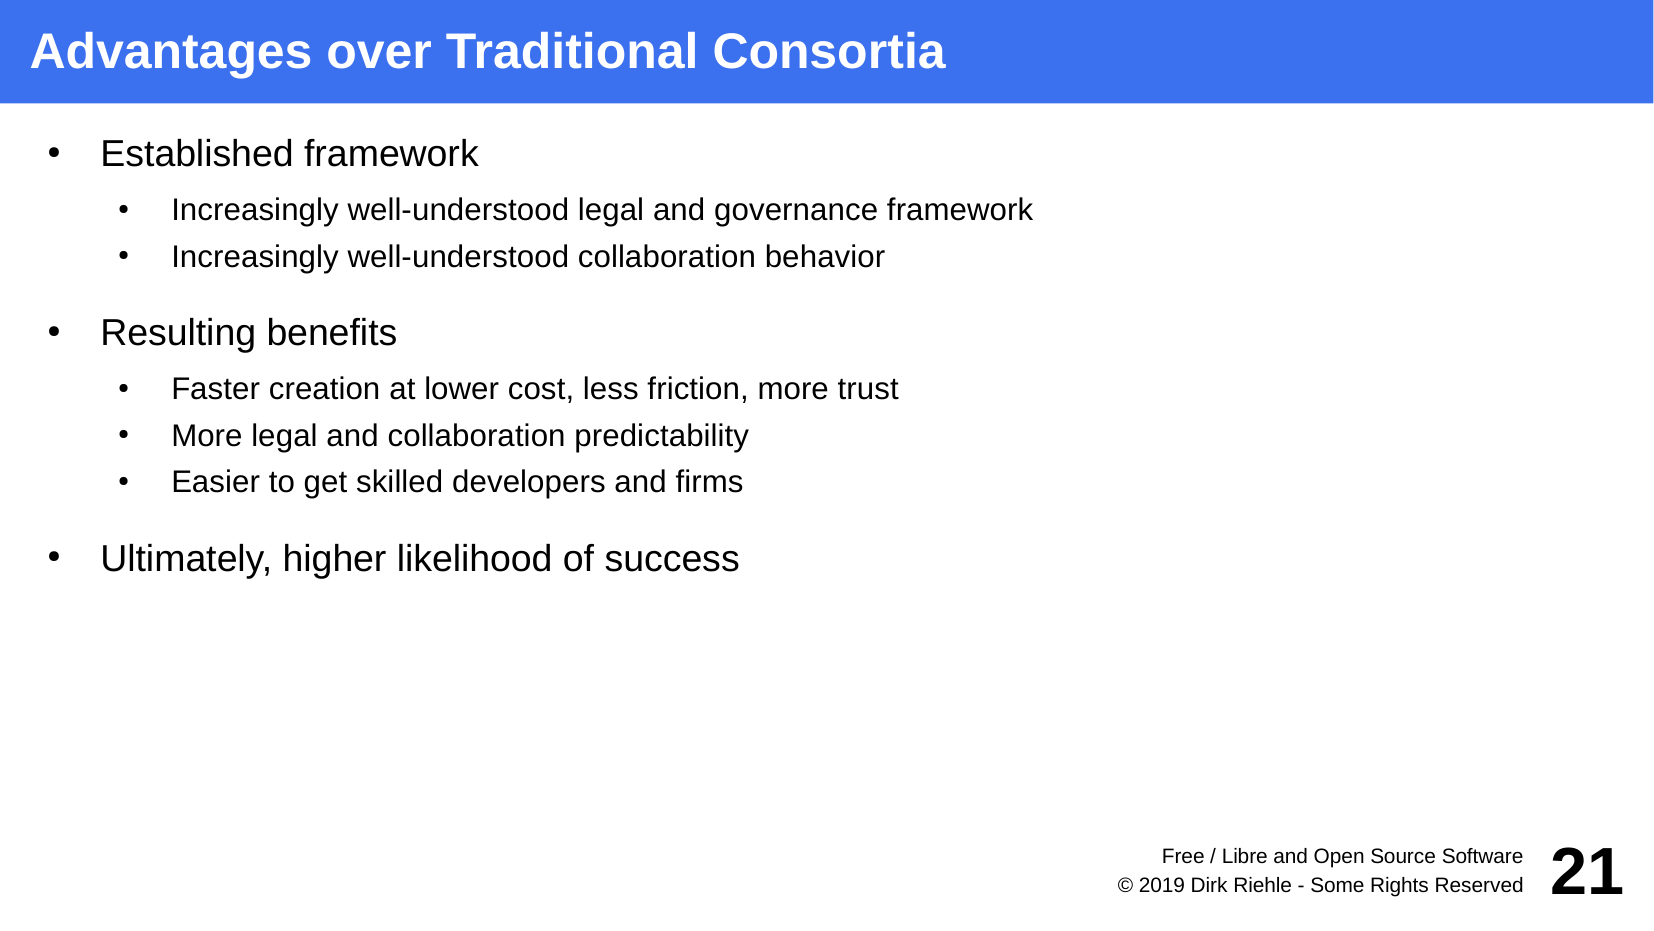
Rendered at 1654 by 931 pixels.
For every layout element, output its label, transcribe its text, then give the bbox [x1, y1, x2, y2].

title Advantages over Traditional Consortia [0, 0, 1654, 104]
list Established framework Increasingly well-understood legal and governance framework Increasingly well-understood collaboration behavior Resulting benefits Faster creation at lower cost, less friction, more trust More legal and collaboration predictability Easier to get skilled developers and firms Ultimately, higher likelihood of success [29, 132, 1625, 813]
